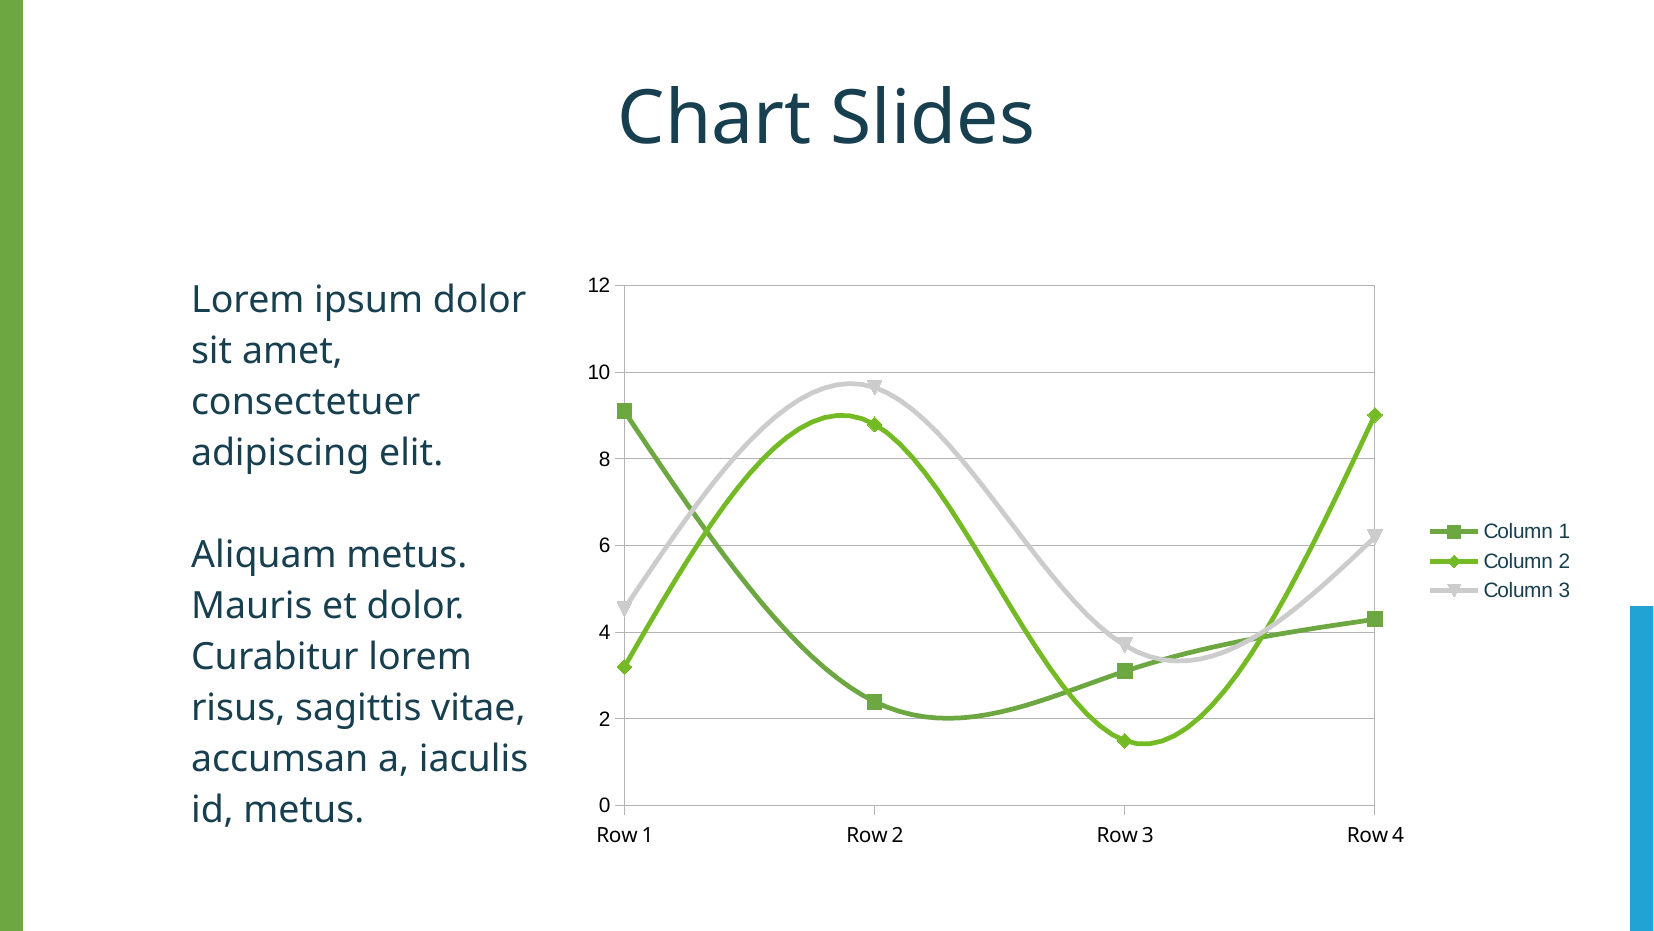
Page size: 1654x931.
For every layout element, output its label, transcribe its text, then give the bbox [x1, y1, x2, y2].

text_box Lorem ipsum dolor sit amet, consectetuer adipiscing elit. Aliquam metus. Mauris et dolor. Curabitur lorem risus, sagittis vitae, accumsan a, iaculis id, metus. [120, 240, 554, 867]
title Chart Slides [82, 37, 1571, 193]
chart [567, 262, 1589, 861]
